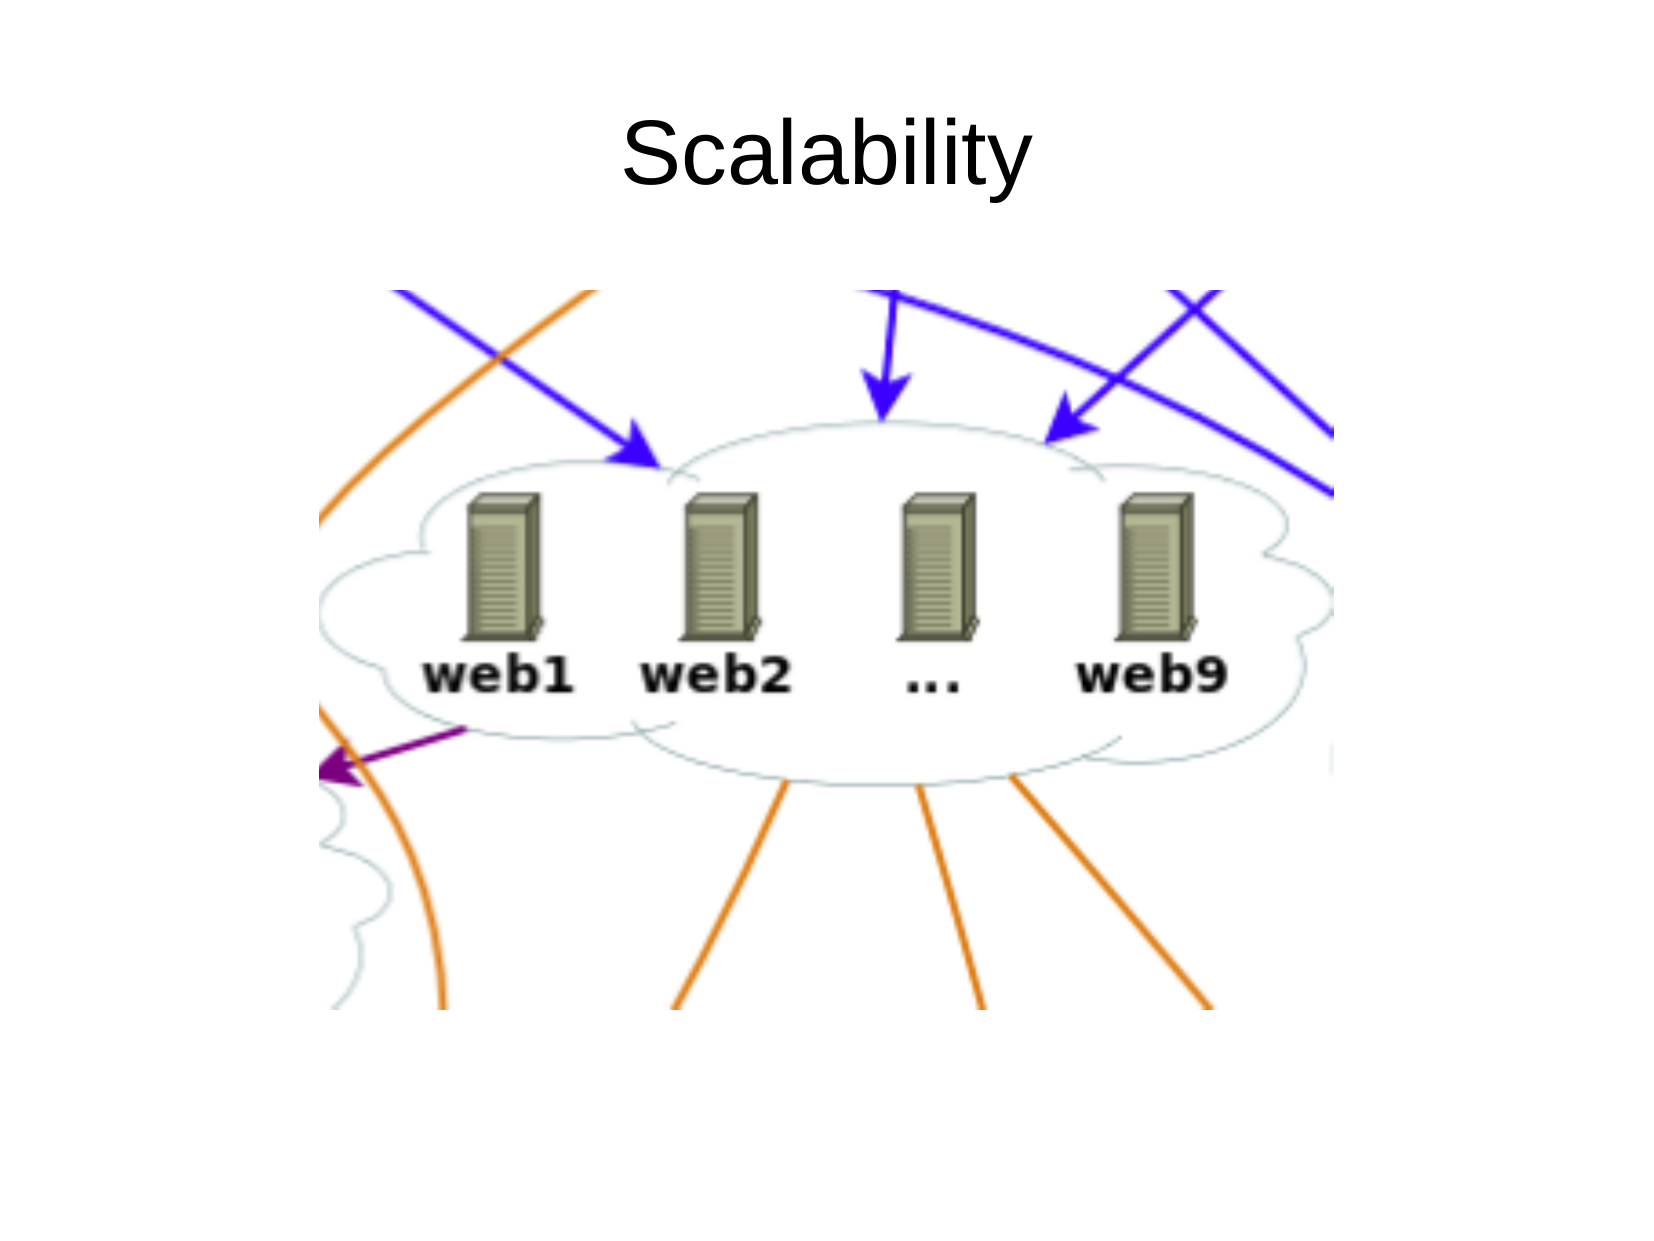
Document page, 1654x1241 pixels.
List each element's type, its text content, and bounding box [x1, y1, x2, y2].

title Scalability [82, 49, 1571, 257]
picture [319, 290, 1334, 1010]
